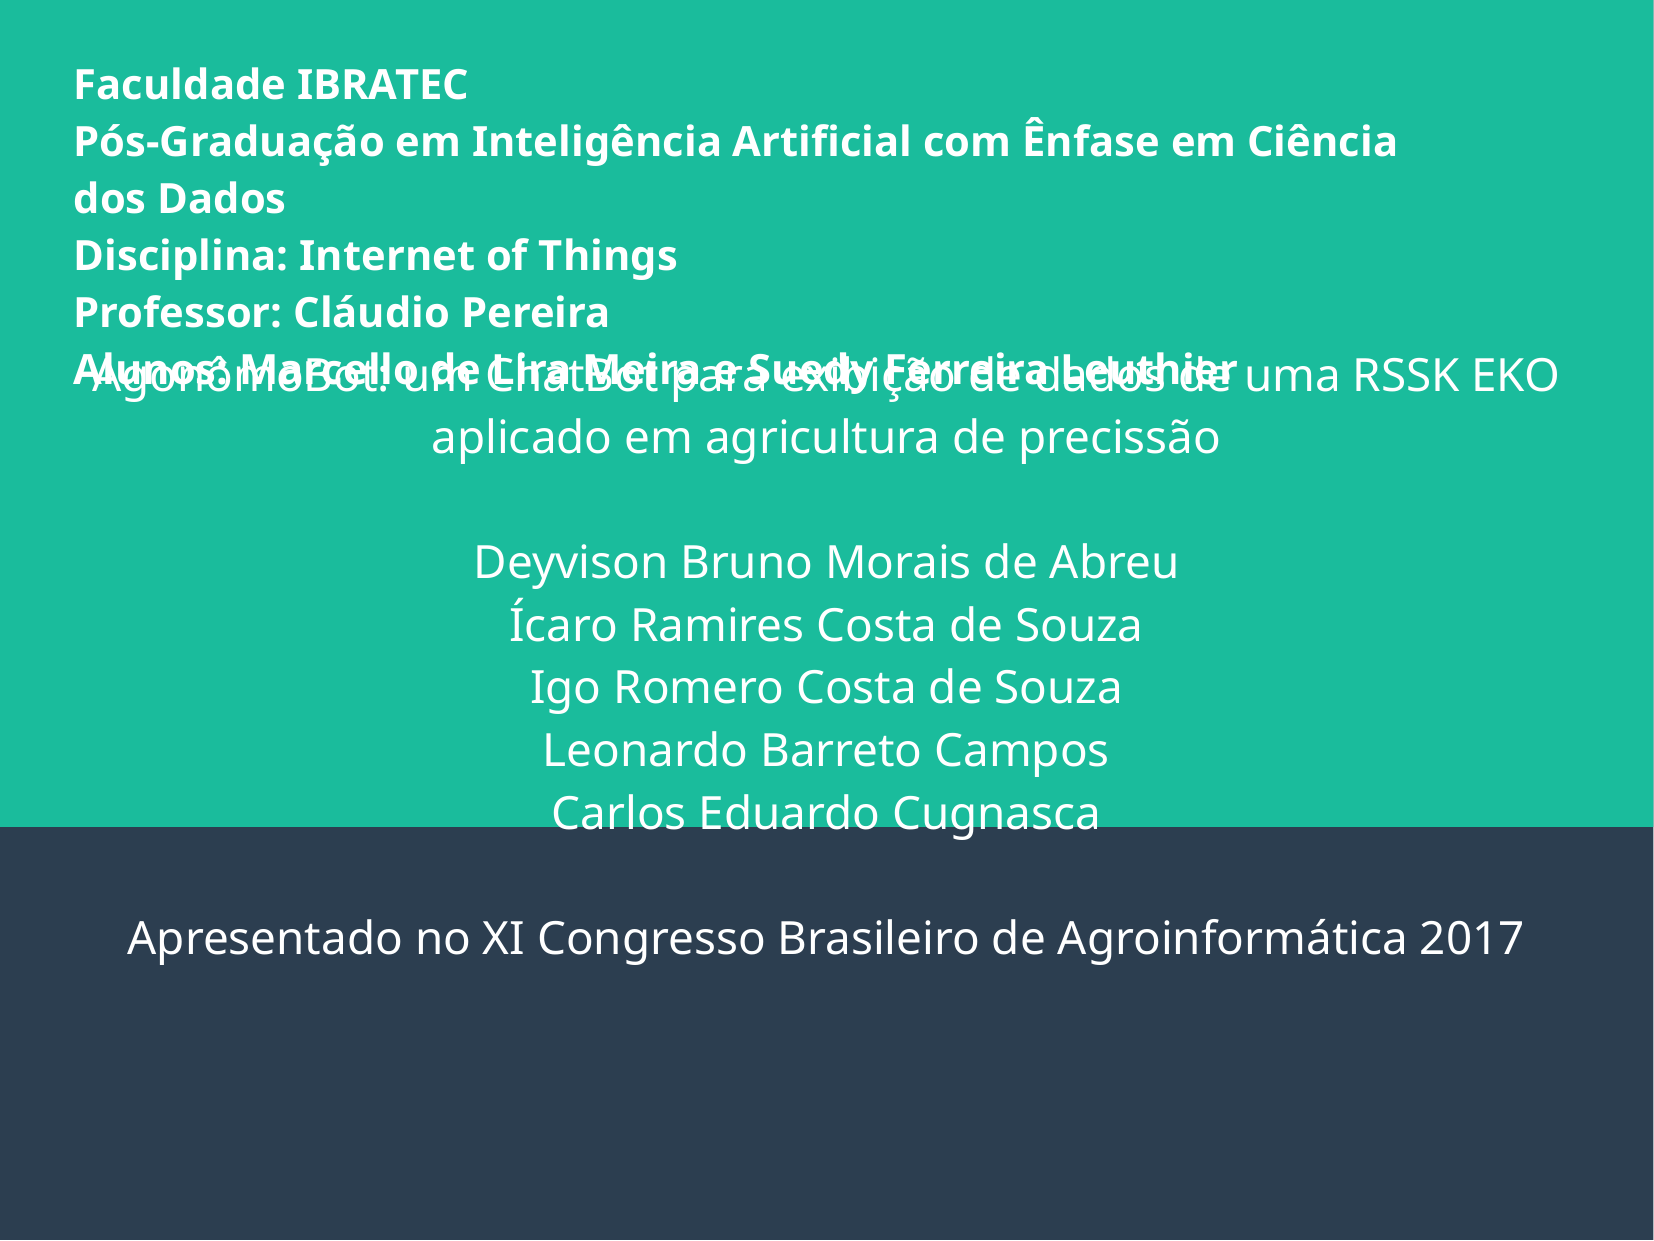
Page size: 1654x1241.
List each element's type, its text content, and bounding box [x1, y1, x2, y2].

text_box Faculdade IBRATEC Pós-Graduação em Inteligência Artificial com Ênfase em Ciência dos Dados Disciplina: Internet of Things Professor: Cláudio Pereira Alunos: Marcello de Lira Meira e Suedy Ferreira Leuthier [59, 47, 1472, 325]
subtitle AgonômoBot: um ChatBot para exibição de dados de uma RSSK EKO aplicado em agricultura de precissão Deyvison Bruno Morais de Abreu Ícaro Ramires Costa de Souza Igo Romero Costa de Souza Leonardo Barreto Campos Carlos Eduardo Cugnasca Apresentado no XI Congresso Brasileiro de Agroinformática 2017 [59, 372, 1595, 1063]
